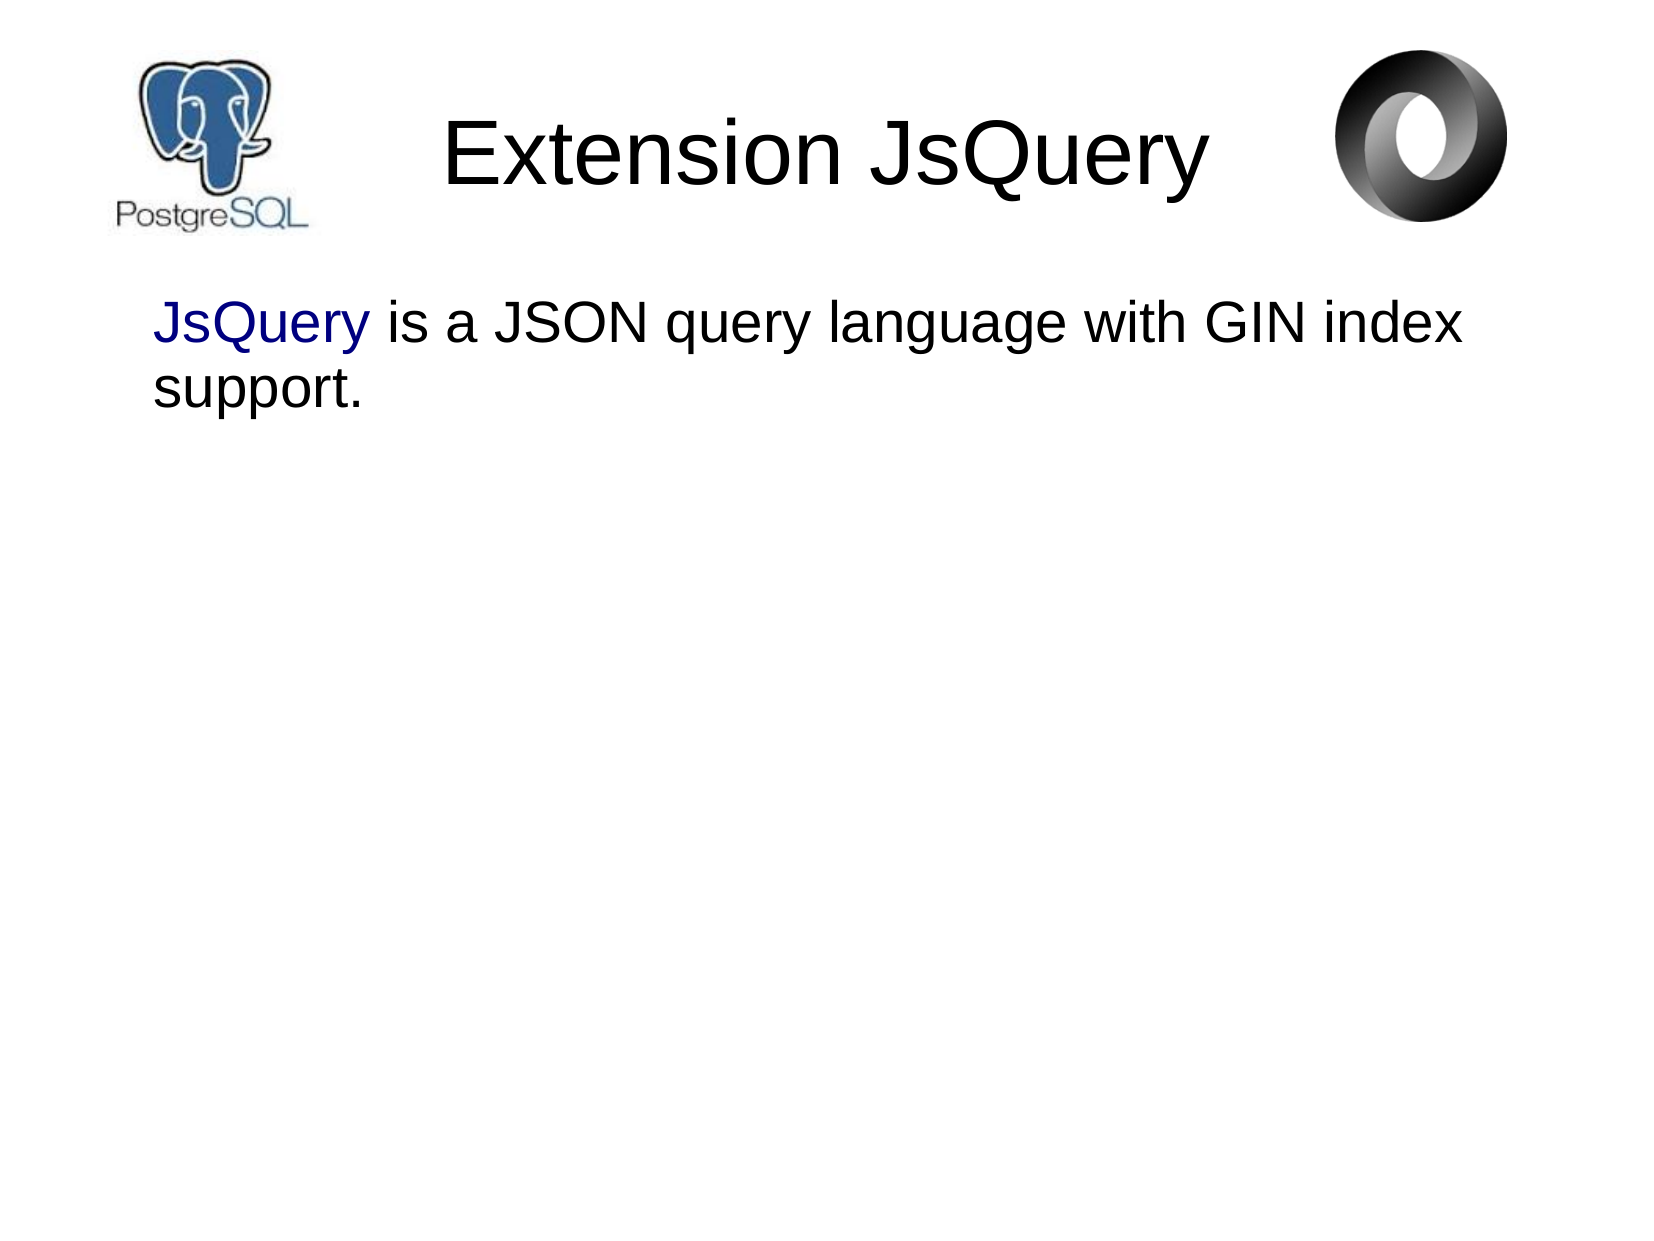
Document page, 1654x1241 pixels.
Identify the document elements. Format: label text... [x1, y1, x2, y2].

picture [58, 50, 356, 237]
list JsQuery is a JSON query language with GIN index support. [82, 290, 1538, 1010]
title Extension JsQuery [82, 49, 1571, 257]
picture [1335, 50, 1507, 222]
